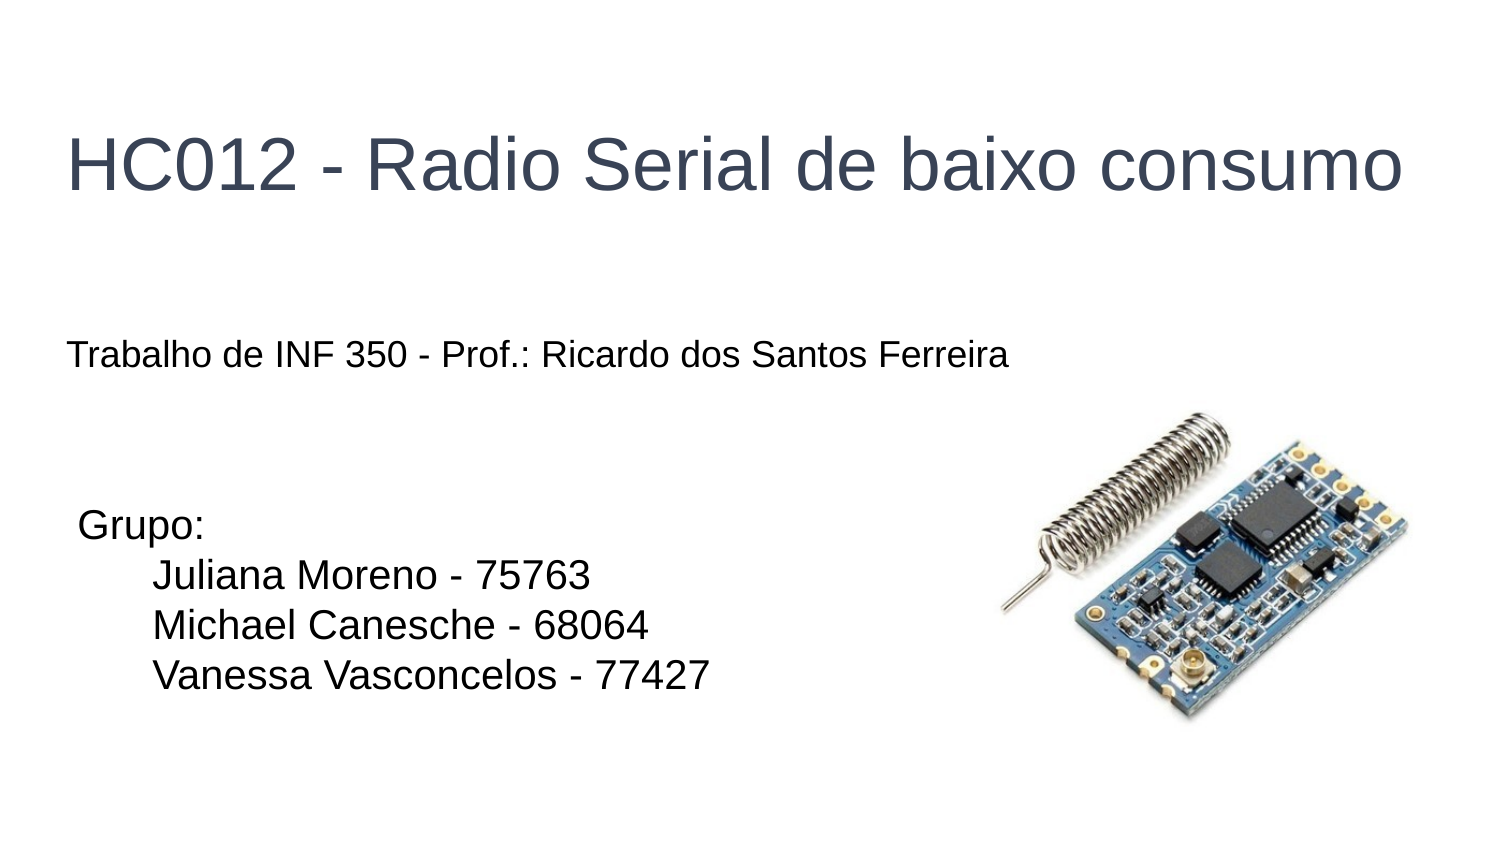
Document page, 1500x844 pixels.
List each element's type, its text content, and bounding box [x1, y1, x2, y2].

title HC012 - Radio Serial de baixo consumo [51, 90, 1449, 221]
picture [966, 315, 1449, 798]
text_box Trabalho de INF 350 - Prof.: Ricardo dos Santos Ferreira [51, 315, 1073, 402]
subtitle Grupo: Juliana Moreno - 75763 Michael Canesche - 68064 Vanessa Vasconcelos - 77427 [62, 482, 951, 776]
